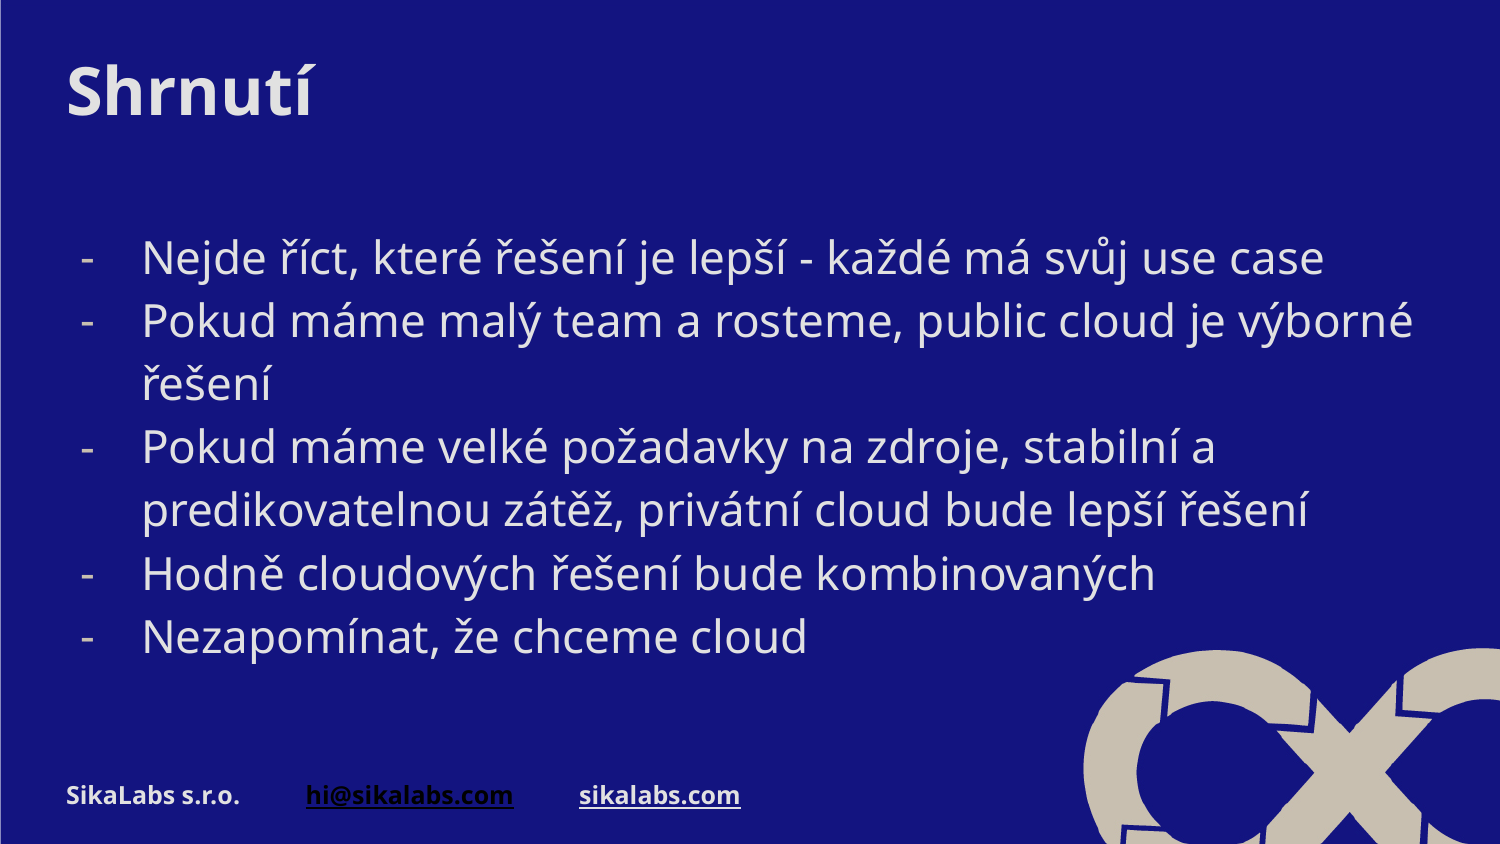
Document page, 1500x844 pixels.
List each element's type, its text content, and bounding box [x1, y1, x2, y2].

title Shrnutí [51, 33, 1449, 128]
picture [0, 0, 1500, 844]
list Nejde říct, které řešení je lepší - každé má svůj use case Pokud máme malý team a rosteme, public cloud je výborné řešení Pokud máme velké požadavky na zdroje, stabilní a predikovatelnou zátěž, privátní cloud bude lepší řešení Hodně cloudových řešení bude kombinovaných Nezapomínat, že chceme cloud [51, 205, 1437, 688]
